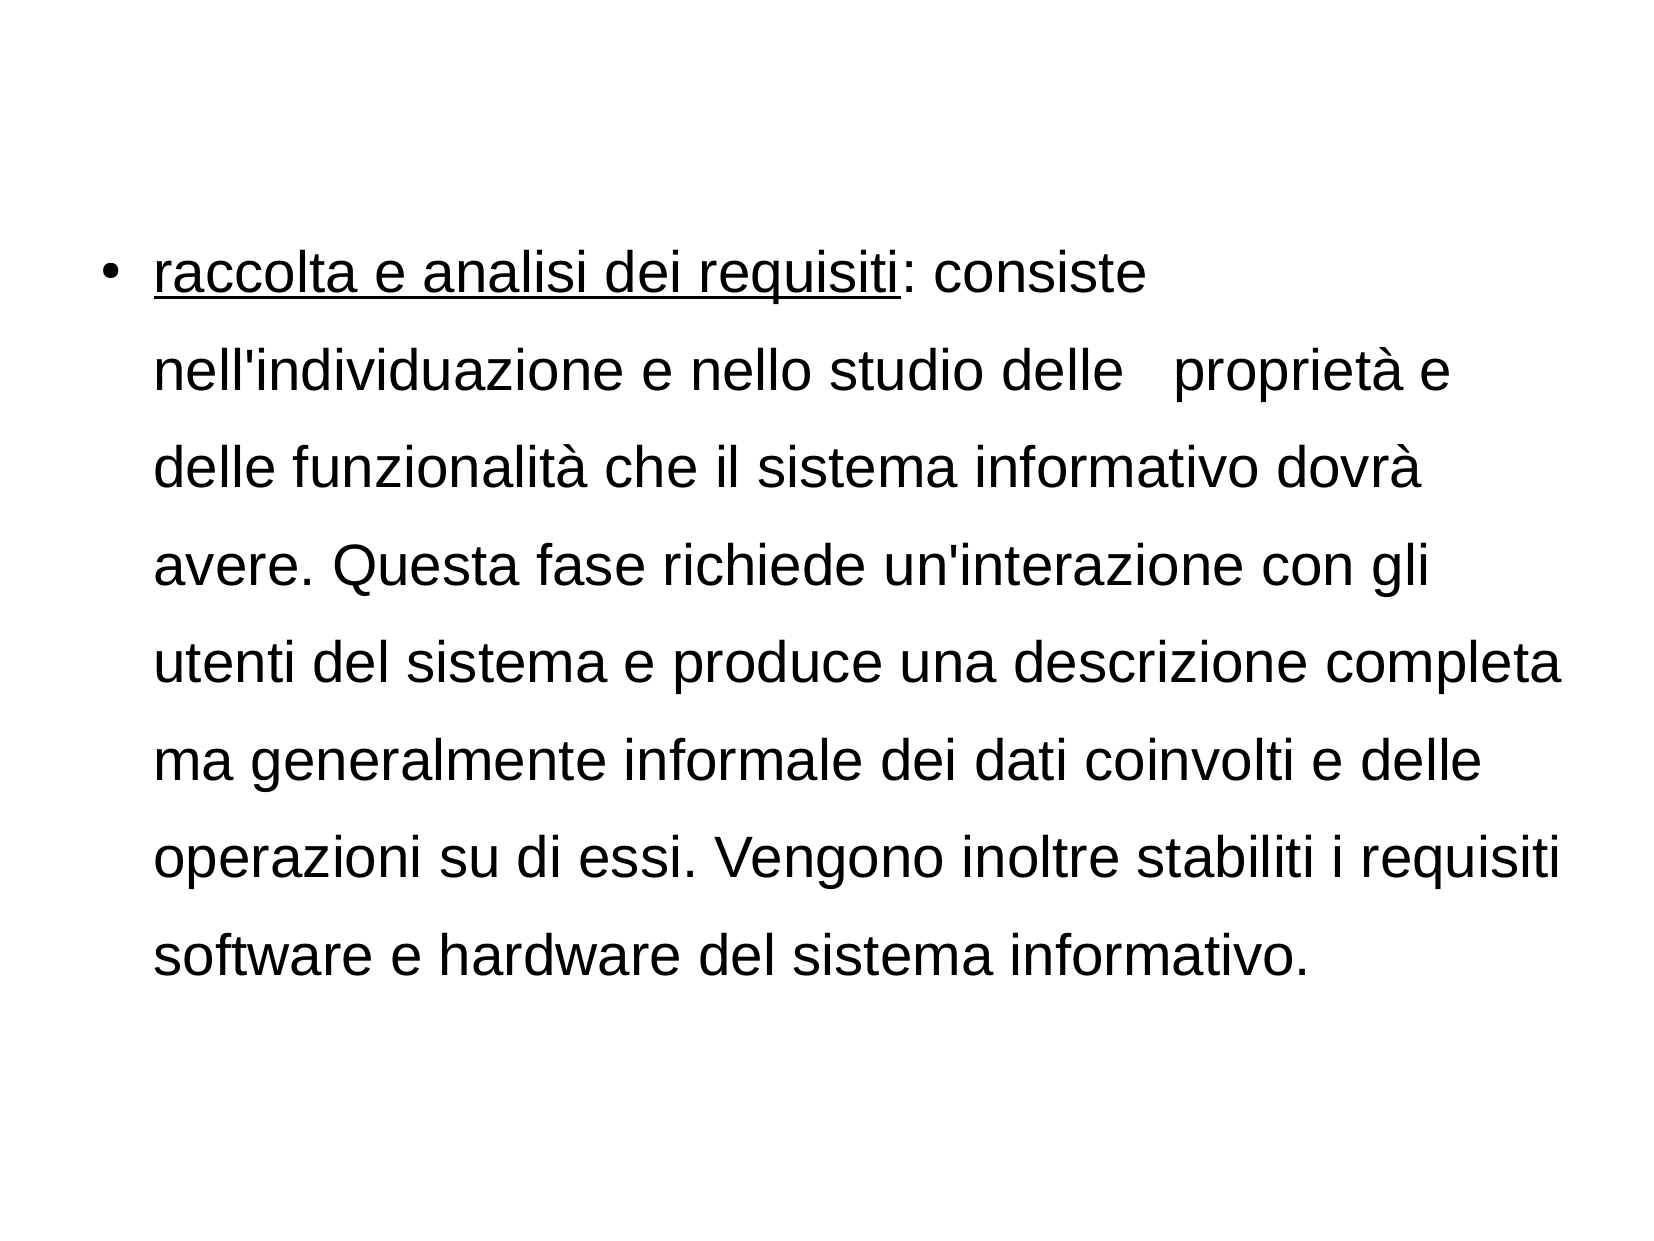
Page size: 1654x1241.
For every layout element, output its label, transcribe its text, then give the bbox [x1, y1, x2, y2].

list raccolta e analisi dei requisiti: consiste nell'individuazione e nello studio delle proprietà e delle funzionalità che il sistema informativo dovrà avere. Questa fase richiede un'interazione con gli utenti del sistema e produce una descrizione completa ma generalmente informale dei dati coinvolti e delle operazioni su di essi. Vengono inoltre stabiliti i requisiti software e hardware del sistema informativo. [82, 207, 1571, 1063]
